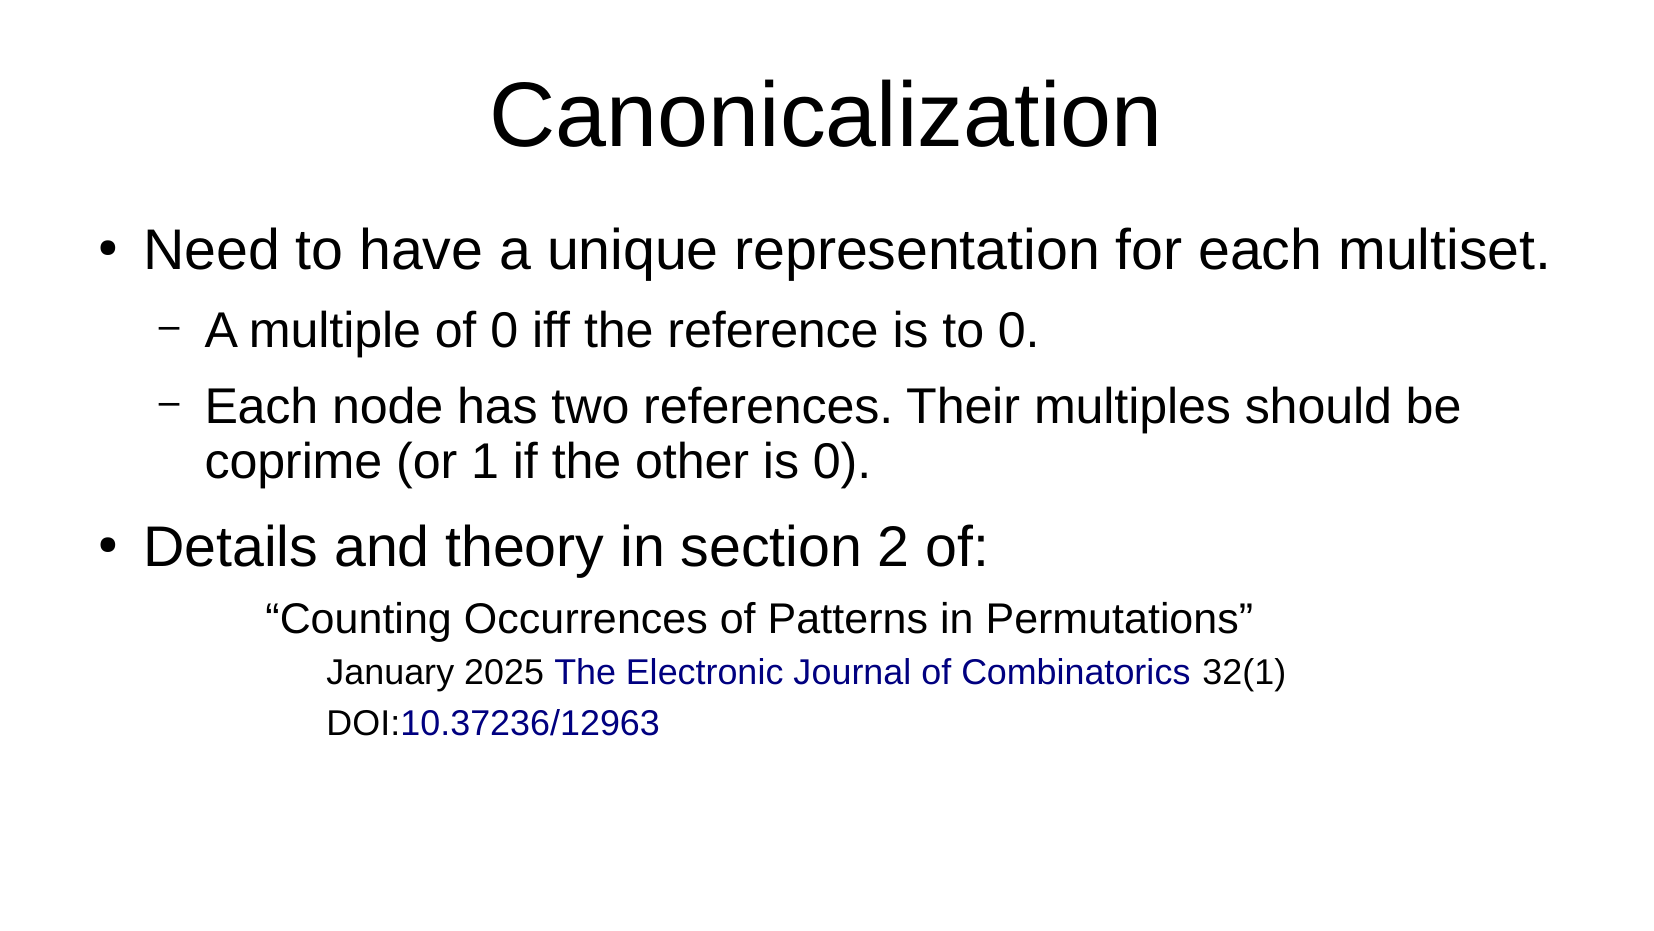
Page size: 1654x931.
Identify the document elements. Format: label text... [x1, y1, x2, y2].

title Canonicalization [82, 37, 1571, 193]
list Need to have a unique representation for each multiset. A multiple of 0 iff the reference is to 0. Each node has two references. Their multiples should be coprime (or 1 if the other is 0). Details and theory in section 2 of: “Counting Occurrences of Patterns in Permutations” January 2025 The Electronic Journal of Combinatorics 32(1) DOI:10.37236/12963 [82, 217, 1571, 758]
